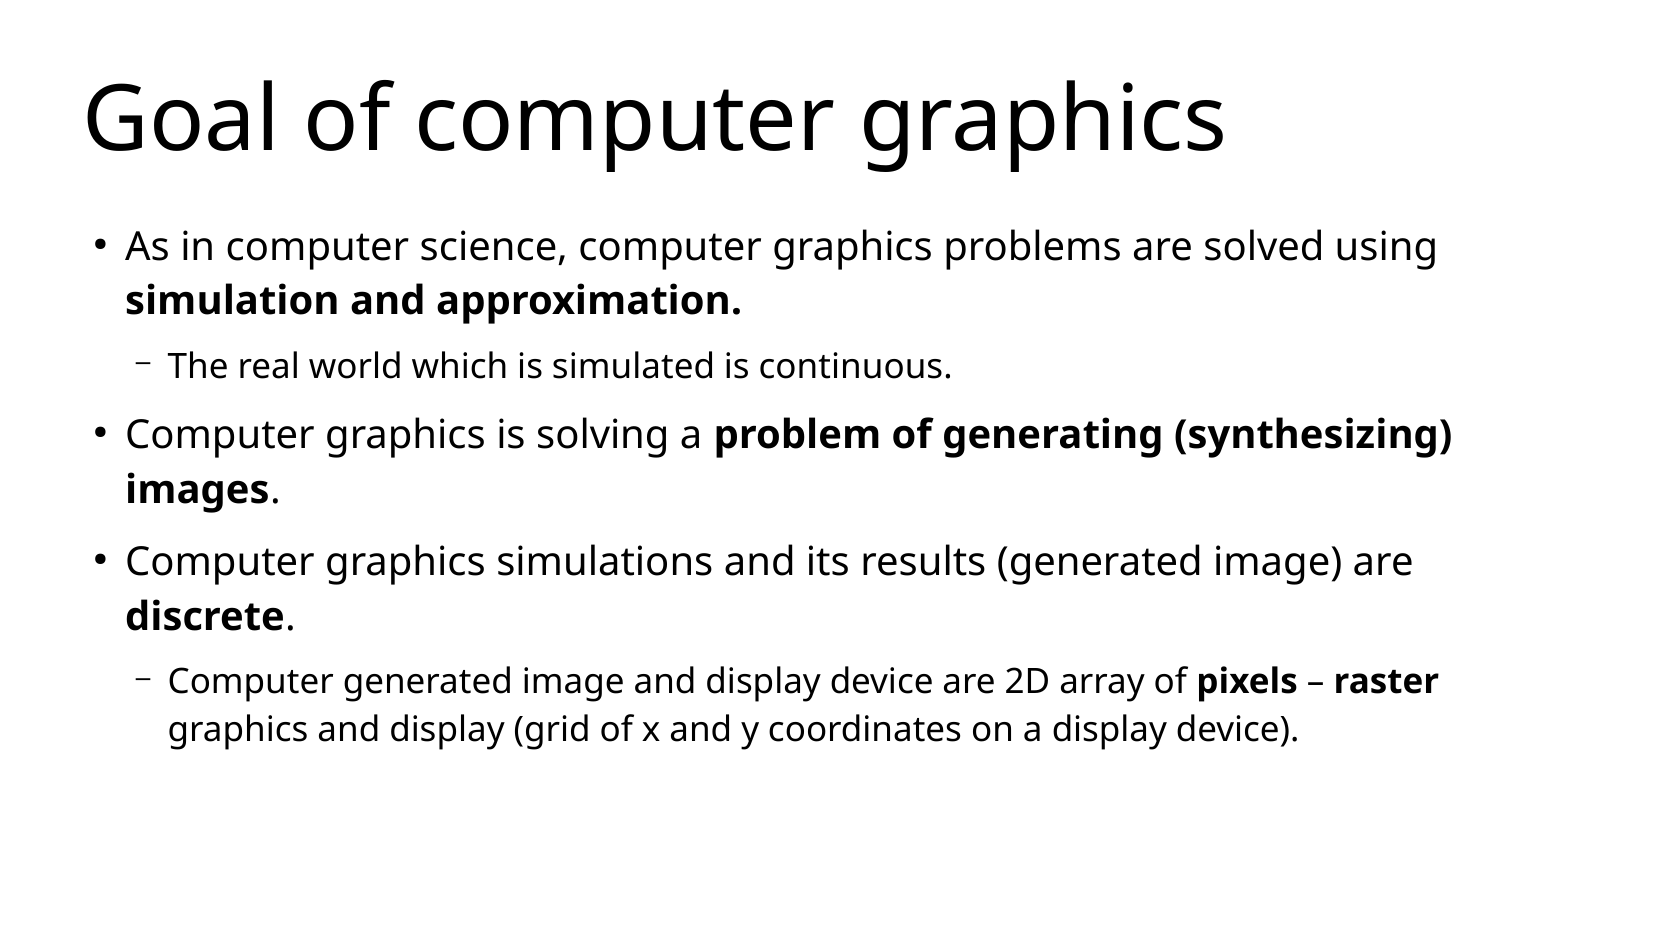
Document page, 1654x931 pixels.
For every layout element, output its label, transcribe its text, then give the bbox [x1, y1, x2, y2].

list As in computer science, computer graphics problems are solved using simulation and approximation. The real world which is simulated is continuous. Computer graphics is solving a problem of generating (synthesizing) images. Computer graphics simulations and its results (generated image) are discrete. Computer generated image and display device are 2D array of pixels – raster graphics and display (grid of x and y coordinates on a display device). [82, 217, 1571, 758]
title Goal of computer graphics [82, 37, 1571, 193]
